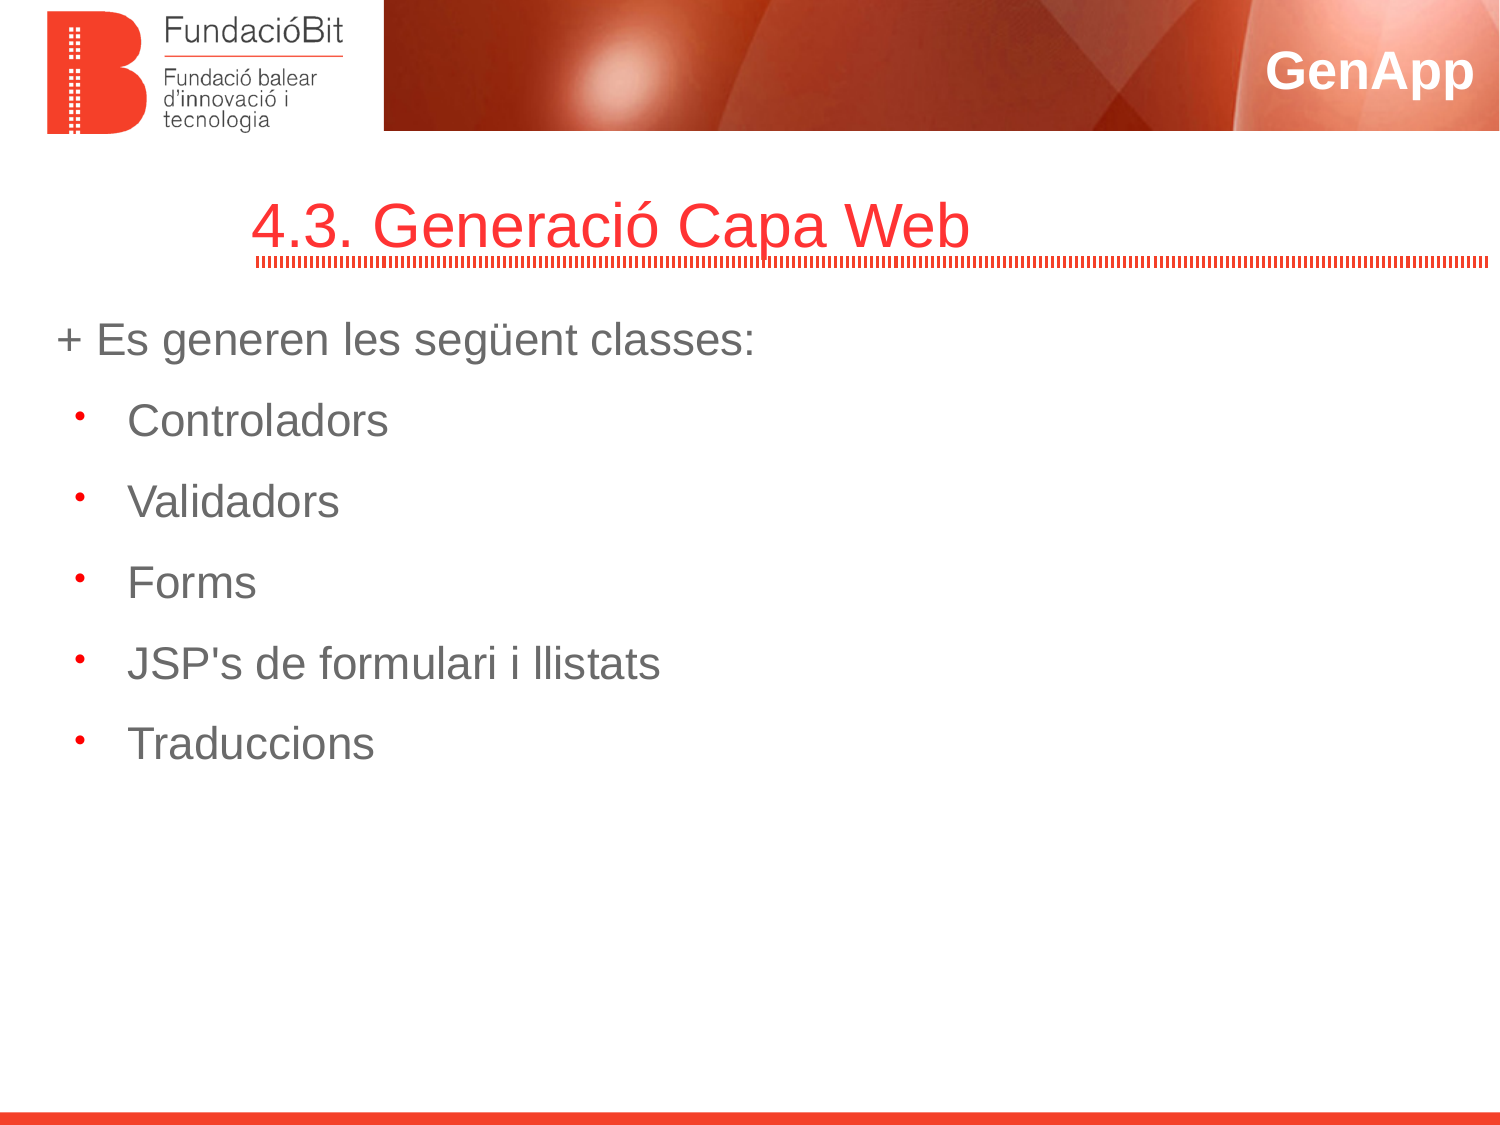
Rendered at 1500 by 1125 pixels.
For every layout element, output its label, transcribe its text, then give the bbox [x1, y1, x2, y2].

list + Es generen les següent classes: Controladors Validadors Forms JSP's de formulari i llistats Traduccions [56, 314, 1407, 1043]
picture [383, 0, 1500, 131]
title GenApp [324, 19, 1477, 123]
picture [47, 11, 343, 134]
text_box 4.3. Generació Capa Web [78, 190, 1300, 266]
